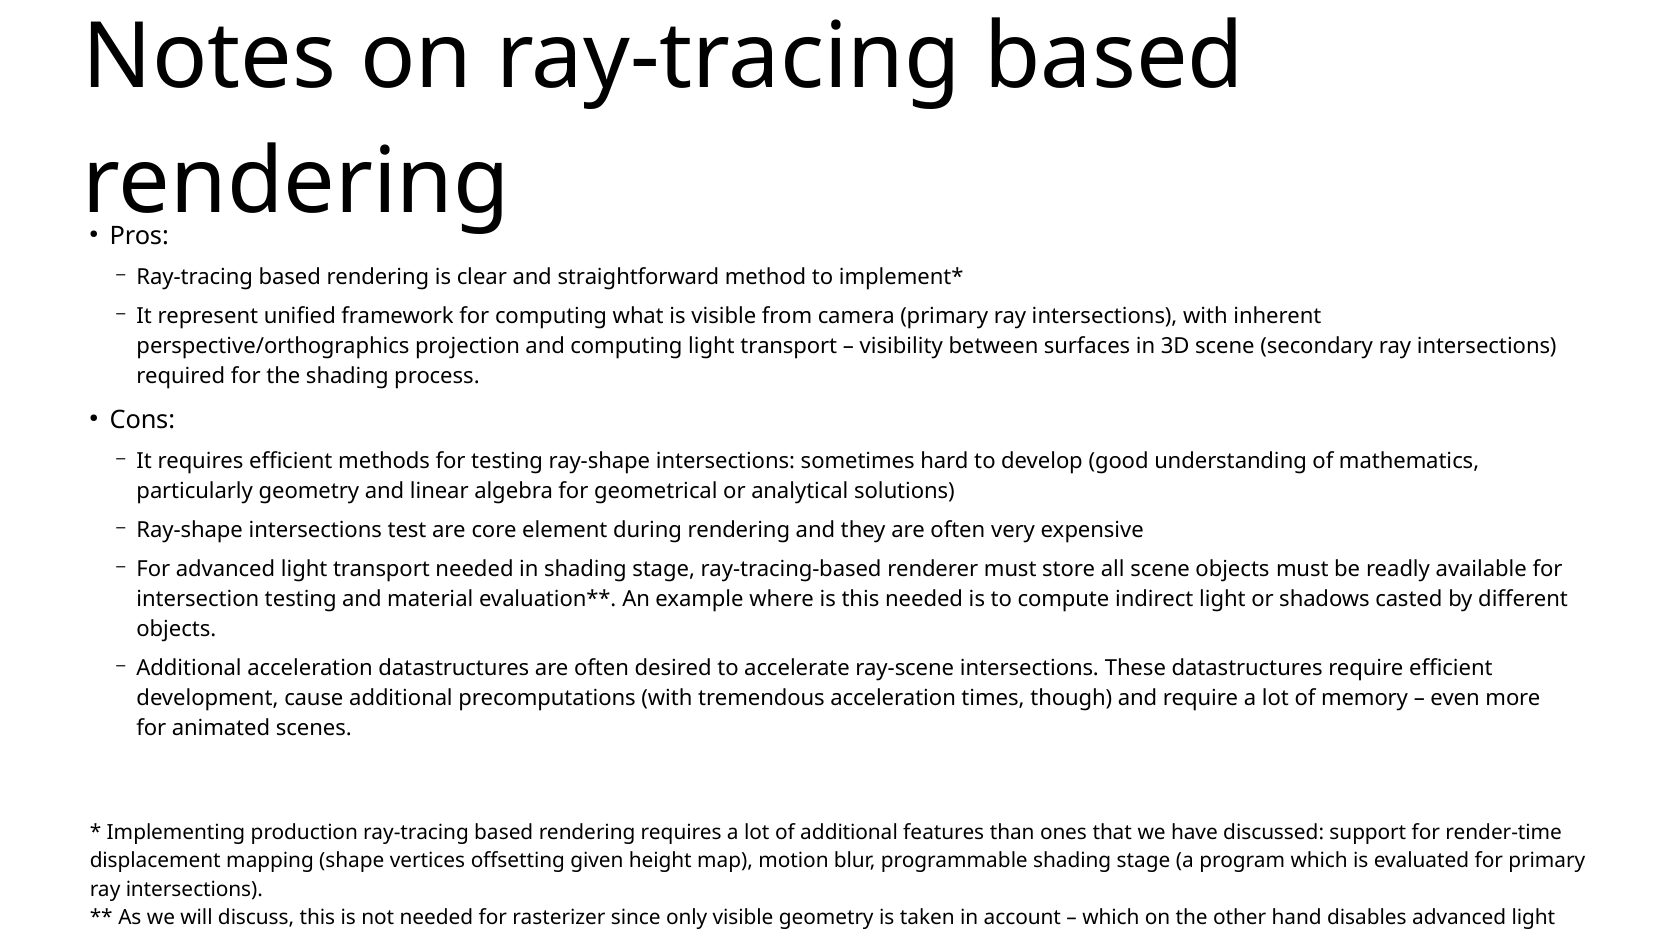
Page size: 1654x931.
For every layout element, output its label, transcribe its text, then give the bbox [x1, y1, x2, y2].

text_box * Implementing production ray-tracing based rendering requires a lot of additional features than ones that we have discussed: support for render-time displacement mapping (shape vertices offsetting given height map), motion blur, programmable shading stage (a program which is evaluated for primary ray intersections). ** As we will discuss, this is not needed for rasterizer since only visible geometry is taken in account – which on the other hand disables advanced light transport (again, visibility calculation between objects in the scene) and thus shading. [75, 810, 1606, 931]
title Notes on ray-tracing based rendering [82, 37, 1571, 193]
list Pros: Ray-tracing based rendering is clear and straightforward method to implement* It represent unified framework for computing what is visible from camera (primary ray intersections), with inherent perspective/orthographics projection and computing light transport – visibility between surfaces in 3D scene (secondary ray intersections) required for the shading process. Cons: It requires efficient methods for testing ray-shape intersections: sometimes hard to develop (good understanding of mathematics, particularly geometry and linear algebra for geometrical or analytical solutions) Ray-shape intersections test are core element during rendering and they are often very expensive For advanced light transport needed in shading stage, ray-tracing-based renderer must store all scene objects must be readly available for intersection testing and material evaluation**. An example where is this needed is to compute indirect light or shadows casted by different objects. Additional acceleration datastructures are often desired to accelerate ray-scene intersections. These datastructures require efficient development, cause additional precomputations (with tremendous acceleration times, though) and require a lot of memory – even more for animated scenes. [82, 217, 1571, 758]
